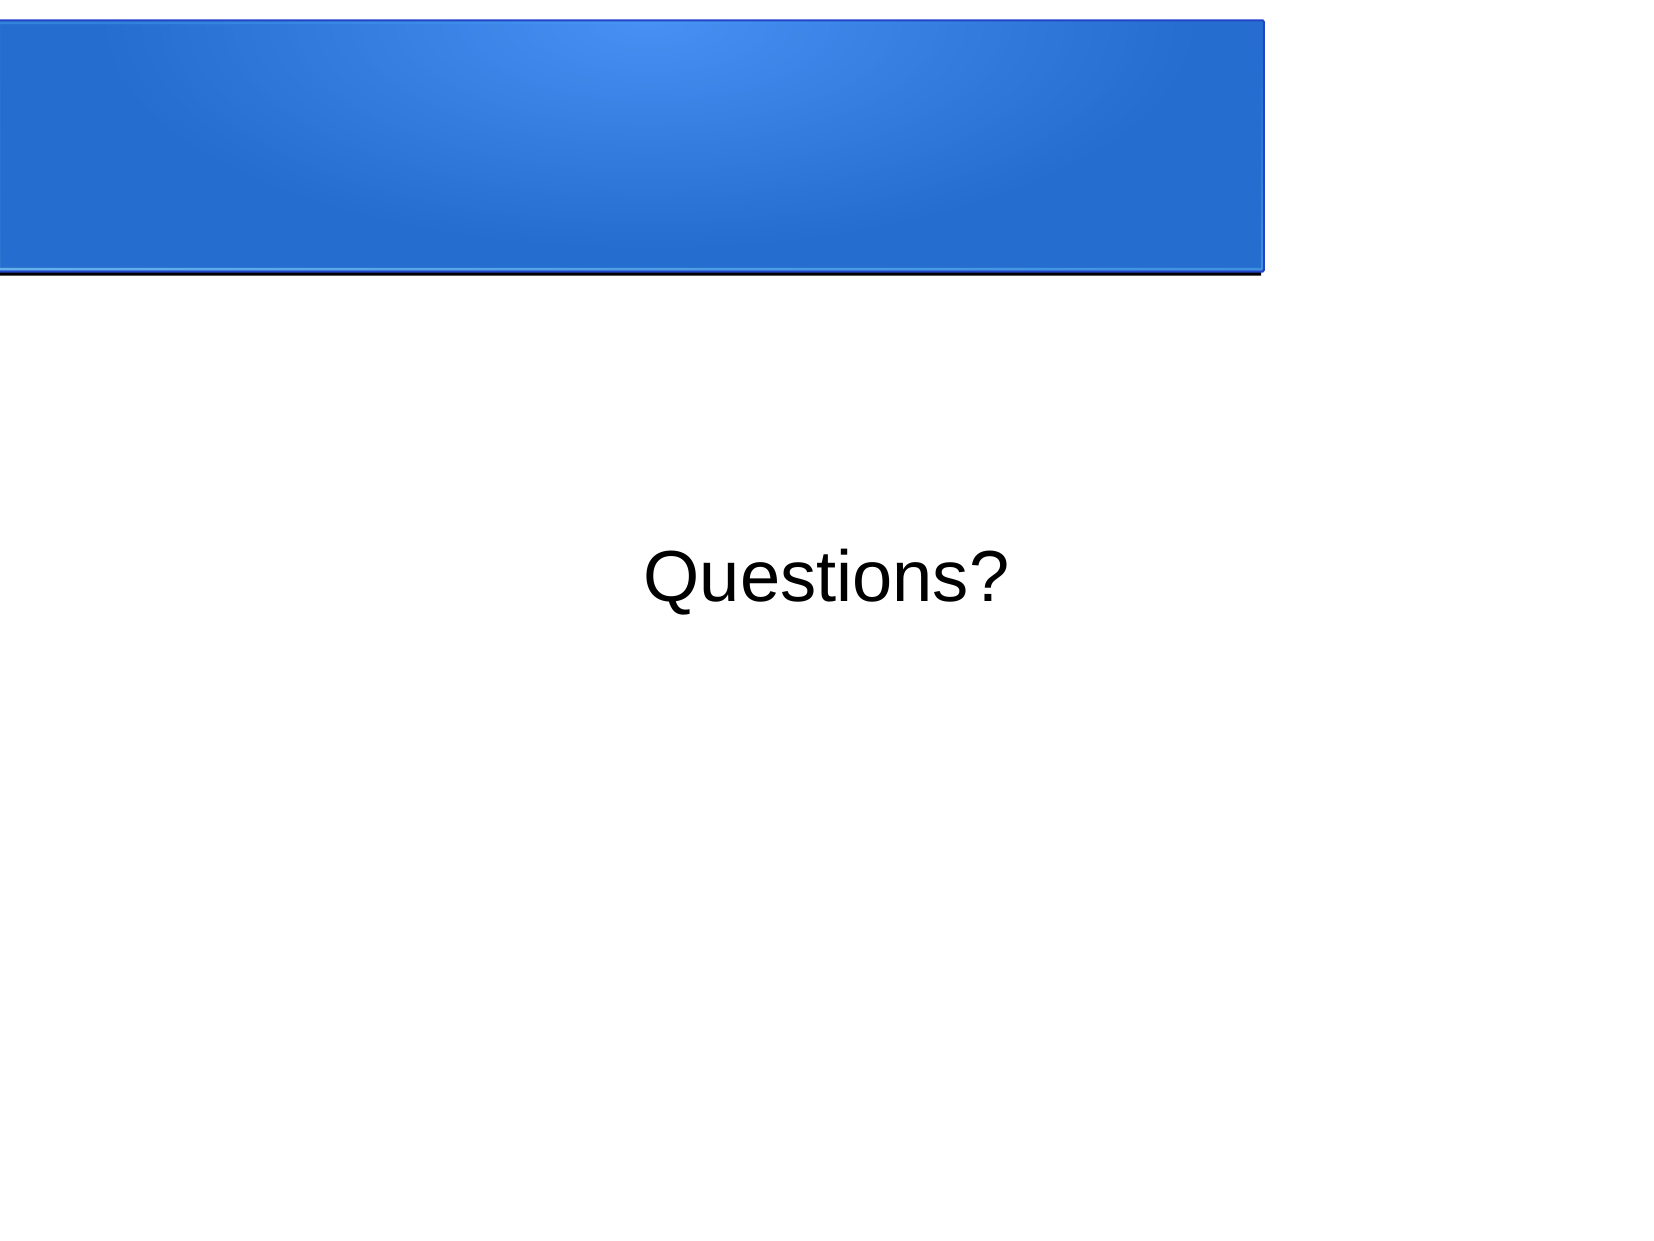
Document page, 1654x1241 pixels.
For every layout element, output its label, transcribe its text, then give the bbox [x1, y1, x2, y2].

list Questions? [82, 299, 1571, 1019]
